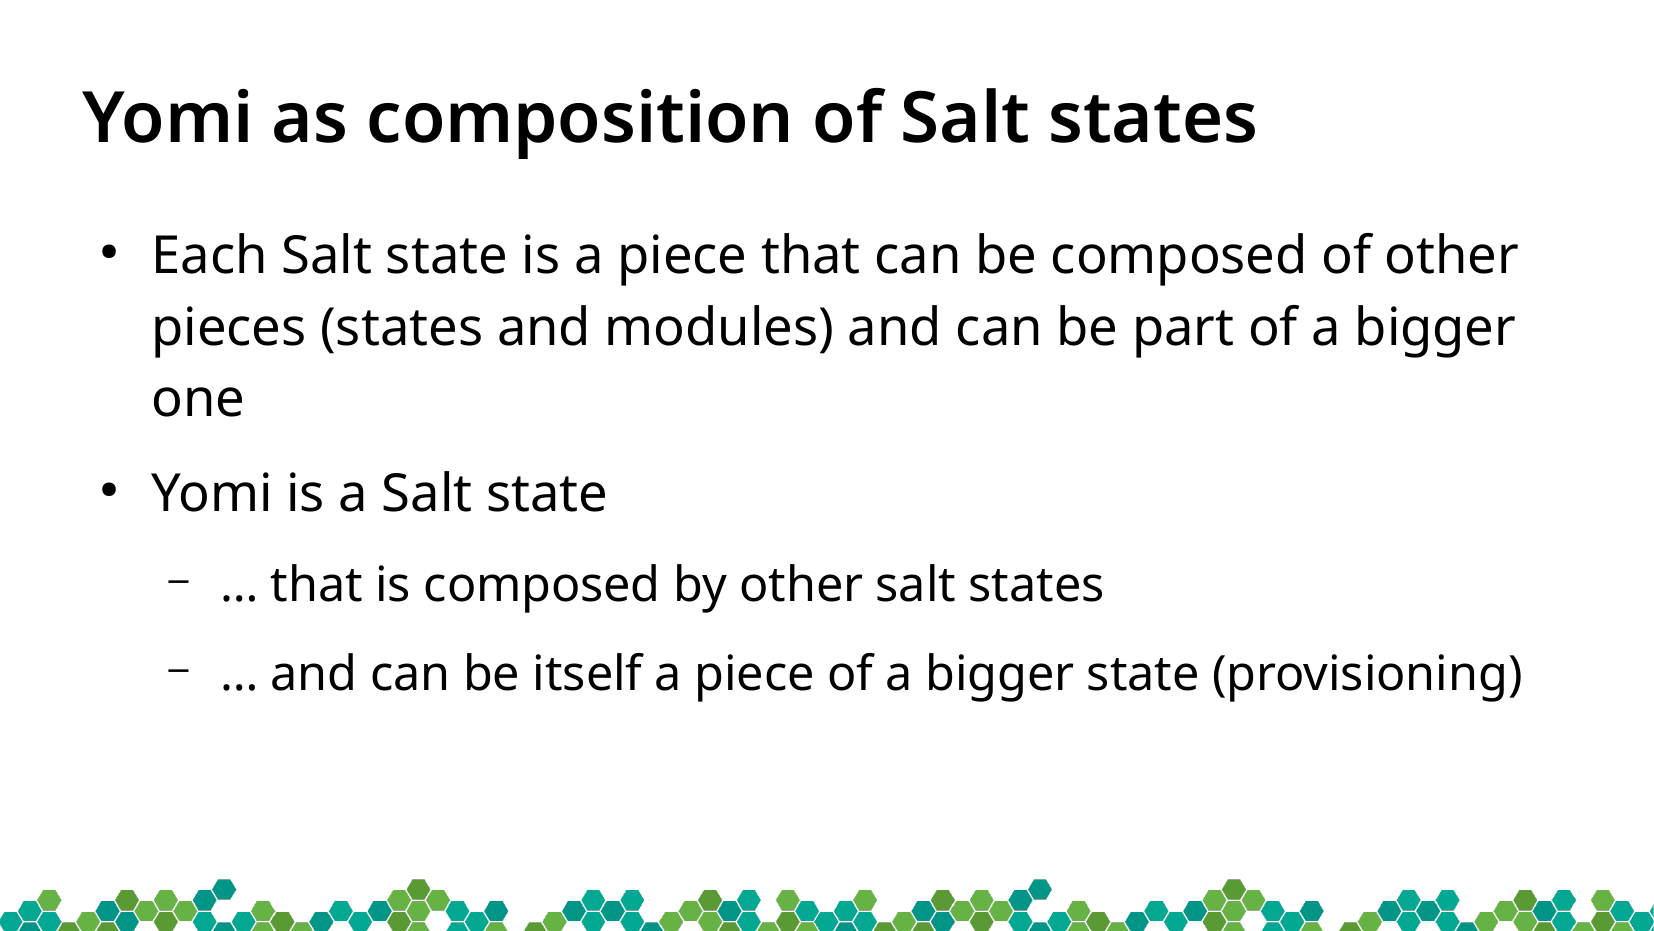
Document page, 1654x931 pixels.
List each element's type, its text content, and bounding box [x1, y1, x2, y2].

list Each Salt state is a piece that can be composed of other pieces (states and modules) and can be part of a bigger one Yomi is a Salt state … that is composed by other salt states … and can be itself a piece of a bigger state (provisioning) [82, 217, 1571, 758]
title Yomi as composition of Salt states [82, 37, 1571, 193]
picture [0, 871, 1654, 931]
